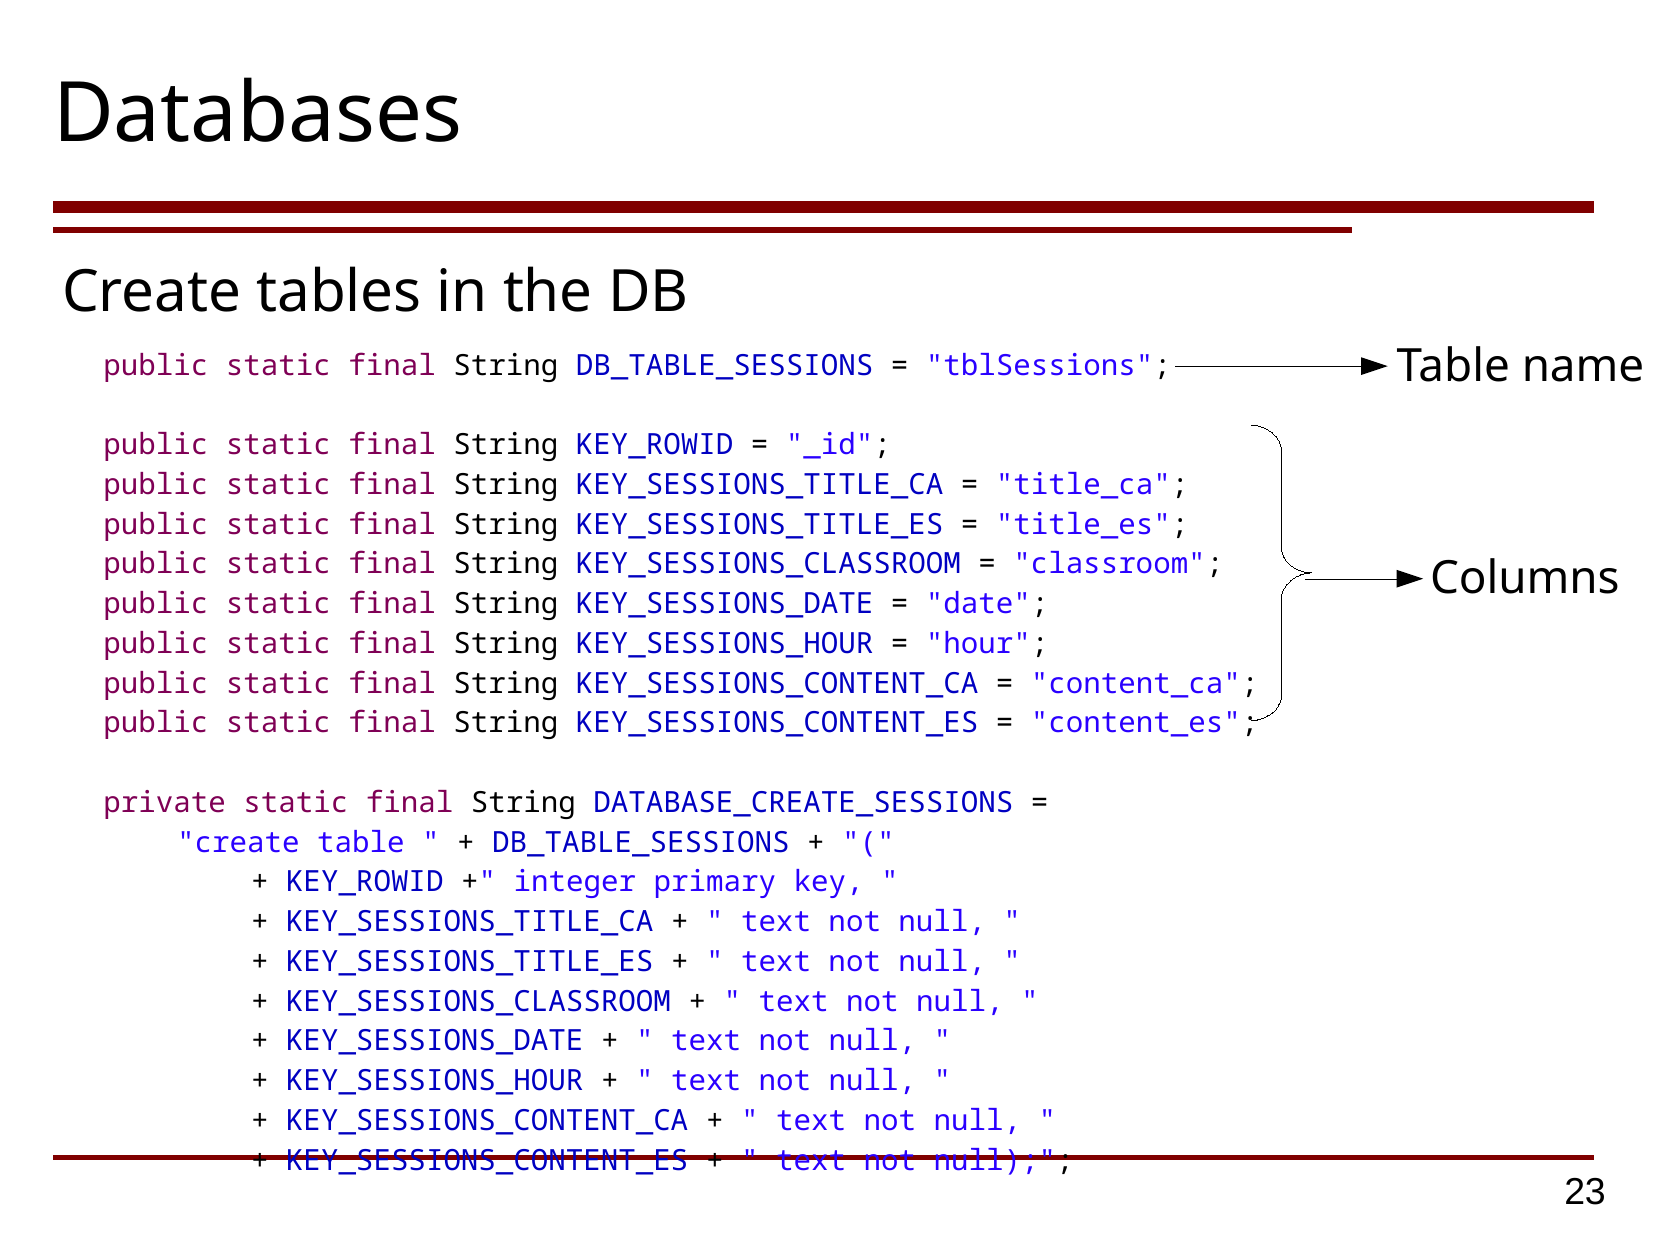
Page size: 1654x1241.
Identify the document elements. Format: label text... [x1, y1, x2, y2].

text_box [956, 1118, 964, 1128]
text_box Columns [1415, 537, 1626, 614]
text_box [534, 1118, 543, 1128]
subtitle Databases [53, 48, 1542, 172]
text_box [58, 335, 1408, 1152]
text_box public static final String DB_TABLE_SESSIONS = "tblSessions"; public static final String KEY_ROWID = "_id"; public static final String KEY_SESSIONS_TITLE_CA = "title_ca"; public static final String KEY_SESSIONS_TITLE_ES = "title_es"; public static final String KEY_SESSIONS_CLASSROOM = "classroom"; public static final String KEY_SESSIONS_DATE = "date"; public static final String KEY_SESSIONS_HOUR = "hour"; public static final String KEY_SESSIONS_CONTENT_CA = "content_ca"; public static final String KEY_SESSIONS_CONTENT_ES = "content_es"; private static final String DATABASE_CREATE_SESSIONS = "create table " + DB_TABLE_SESSIONS + "(" + KEY_ROWID +" integer primary key, " + KEY_SESSIONS_TITLE_CA + " text not null, " + KEY_SESSIONS_TITLE_ES + " text not null, " + KEY_SESSIONS_CLASSROOM + " text not null, " + KEY_SESSIONS_DATE + " text not null, " + KEY_SESSIONS_HOUR + " text not null, " + KEY_SESSIONS_CONTENT_CA + " text not null, " + KEY_SESSIONS_CONTENT_ES + " text not null);"; [88, 336, 1274, 1118]
text_box Table name [1381, 324, 1654, 402]
text_box [885, 1118, 894, 1128]
text_box Create tables in the DB [47, 242, 1613, 335]
text_box <número> [35, 1163, 1654, 1221]
text_box [447, 1118, 456, 1128]
